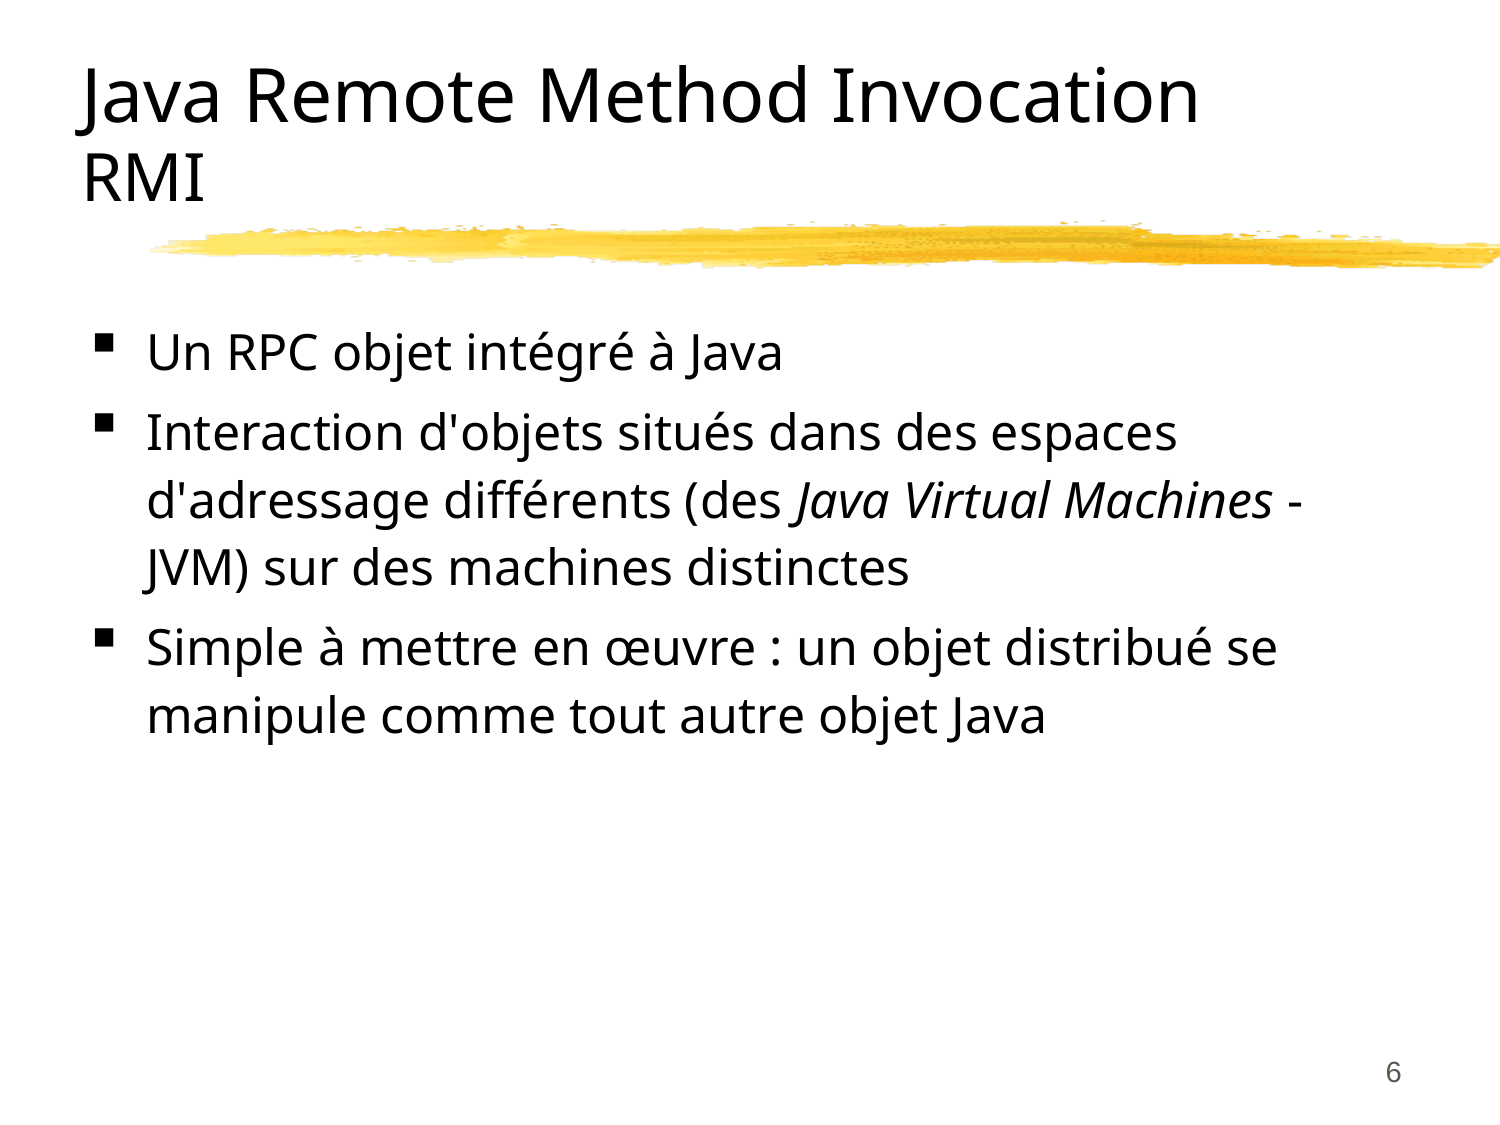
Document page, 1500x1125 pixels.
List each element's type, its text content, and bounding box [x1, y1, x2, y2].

list Un RPC objet intégré à Java Interaction d'objets situés dans des espaces d'adressage différents (des Java Virtual Machines - JVM) sur des machines distinctes Simple à mettre en œuvre : un objet distribué se manipule comme tout autre objet Java [75, 309, 1417, 994]
picture [150, 215, 1500, 279]
title Java Remote Method Invocation RMI [66, 23, 1458, 225]
